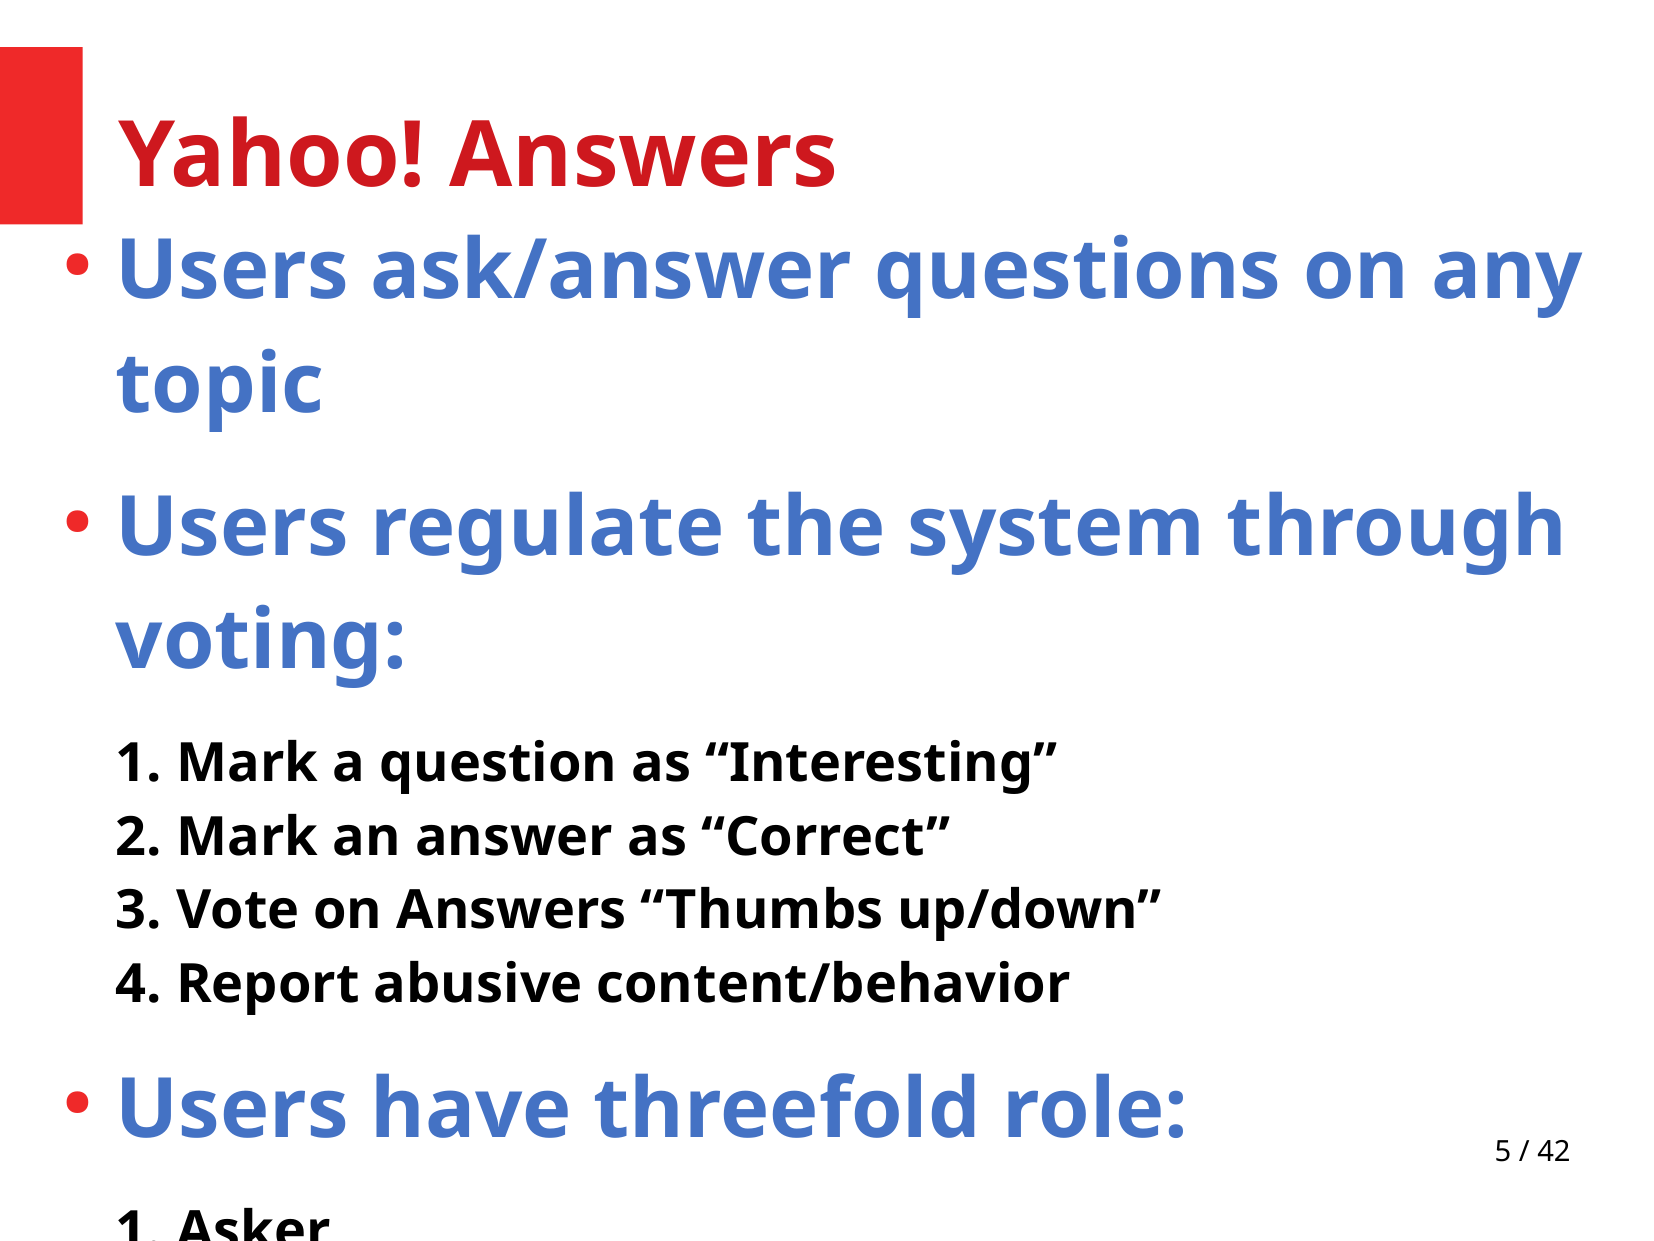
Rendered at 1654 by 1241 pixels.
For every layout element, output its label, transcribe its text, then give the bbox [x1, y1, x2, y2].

list Users ask/answer questions on any topic Users regulate the system through voting: 1. Mark a question as “Interesting” 2. Mark an answer as “Correct” 3. Vote on Answers “Thumbs up/down” 4. Report abusive content/behavior Users have threefold role: 1. Asker 2. Answerer 3. Evaluator Users are forming a social network characterized by heterogeneous interactions [45, 210, 1621, 1186]
title Yahoo! Answers [118, 49, 1571, 210]
